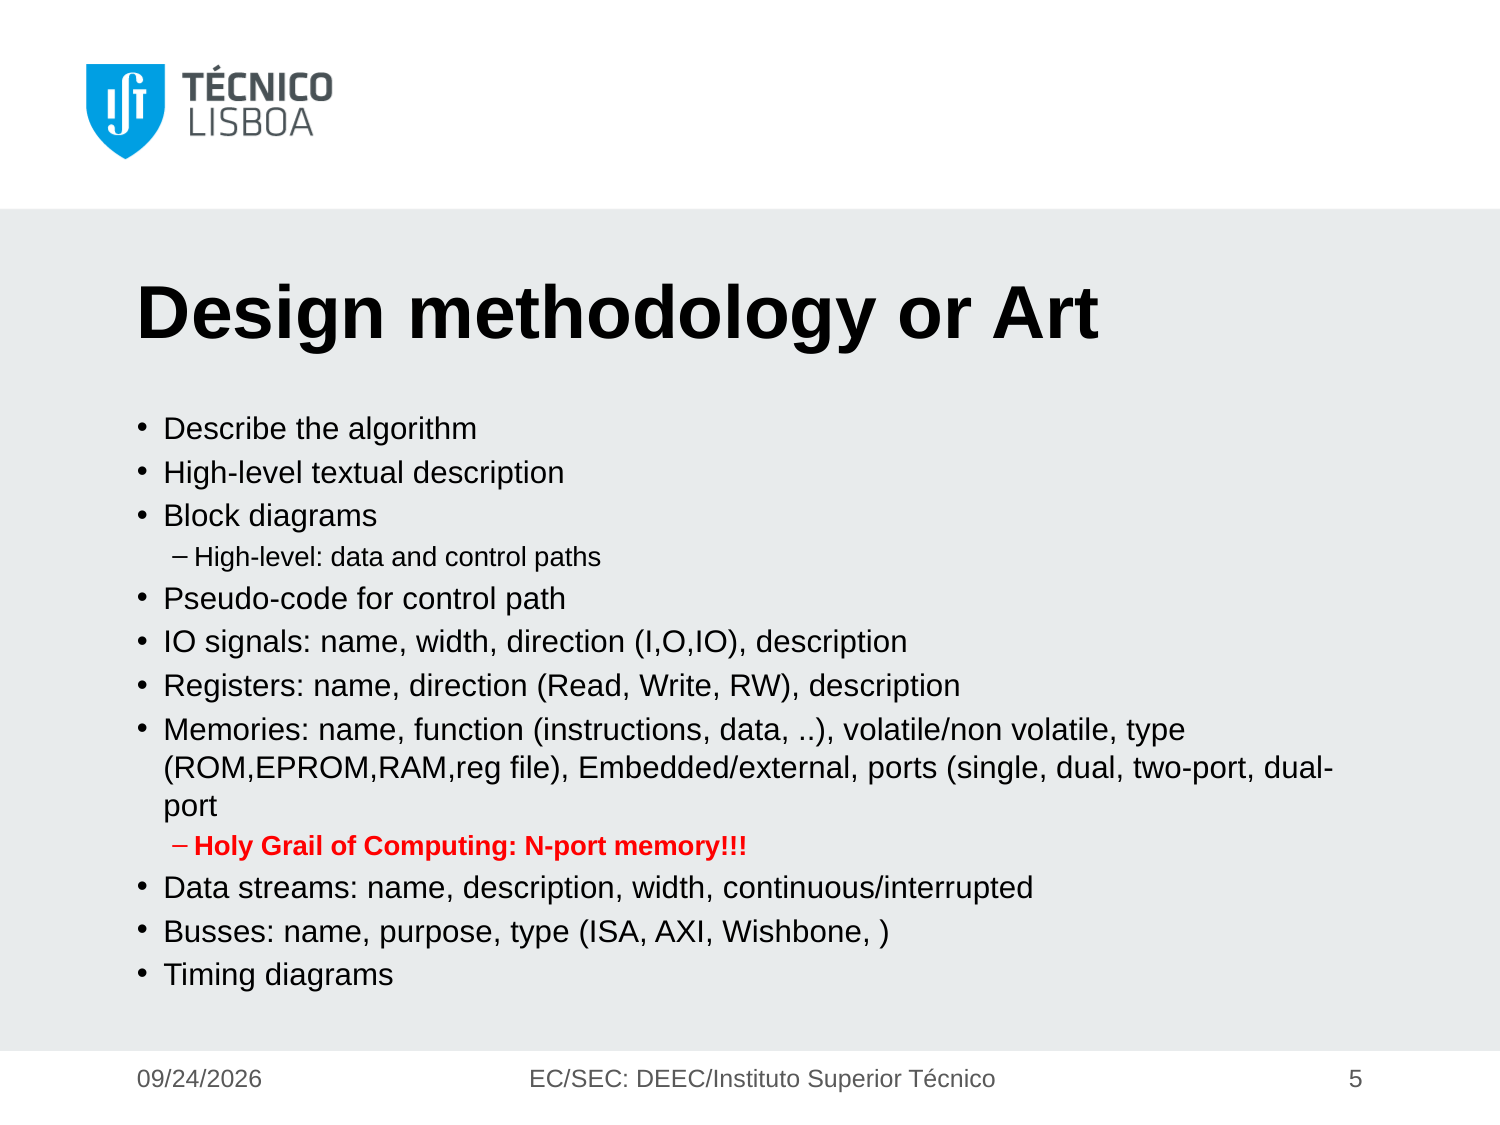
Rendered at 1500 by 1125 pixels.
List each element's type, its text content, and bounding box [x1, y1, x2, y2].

footer EC/SEC: DEEC/Instituto Superior Técnico [512, 1052, 1021, 1103]
slide_number <number> [1077, 1052, 1378, 1103]
picture [0, 0, 1500, 1125]
slide_number 11/11/2018 [121, 1052, 425, 1103]
list Describe the algorithm High-level textual description Block diagrams High-level: data and control paths Pseudo-code for control path IO signals: name, width, direction (I,O,IO), description Registers: name, direction (Read, Write, RW), description Memories: name, function (instructions, data, ..), volatile/non volatile, type (ROM,EPROM,RAM,reg file), Embedded/external, ports (single, dual, two-port, dual-port Holy Grail of Computing: N-port memory!!! Data streams: name, description, width, continuous/interrupted Busses: name, purpose, type (ISA, AXI, Wishbone, ) Timing diagrams [121, 400, 1378, 1005]
title Design methodology or Art [121, 237, 1378, 381]
